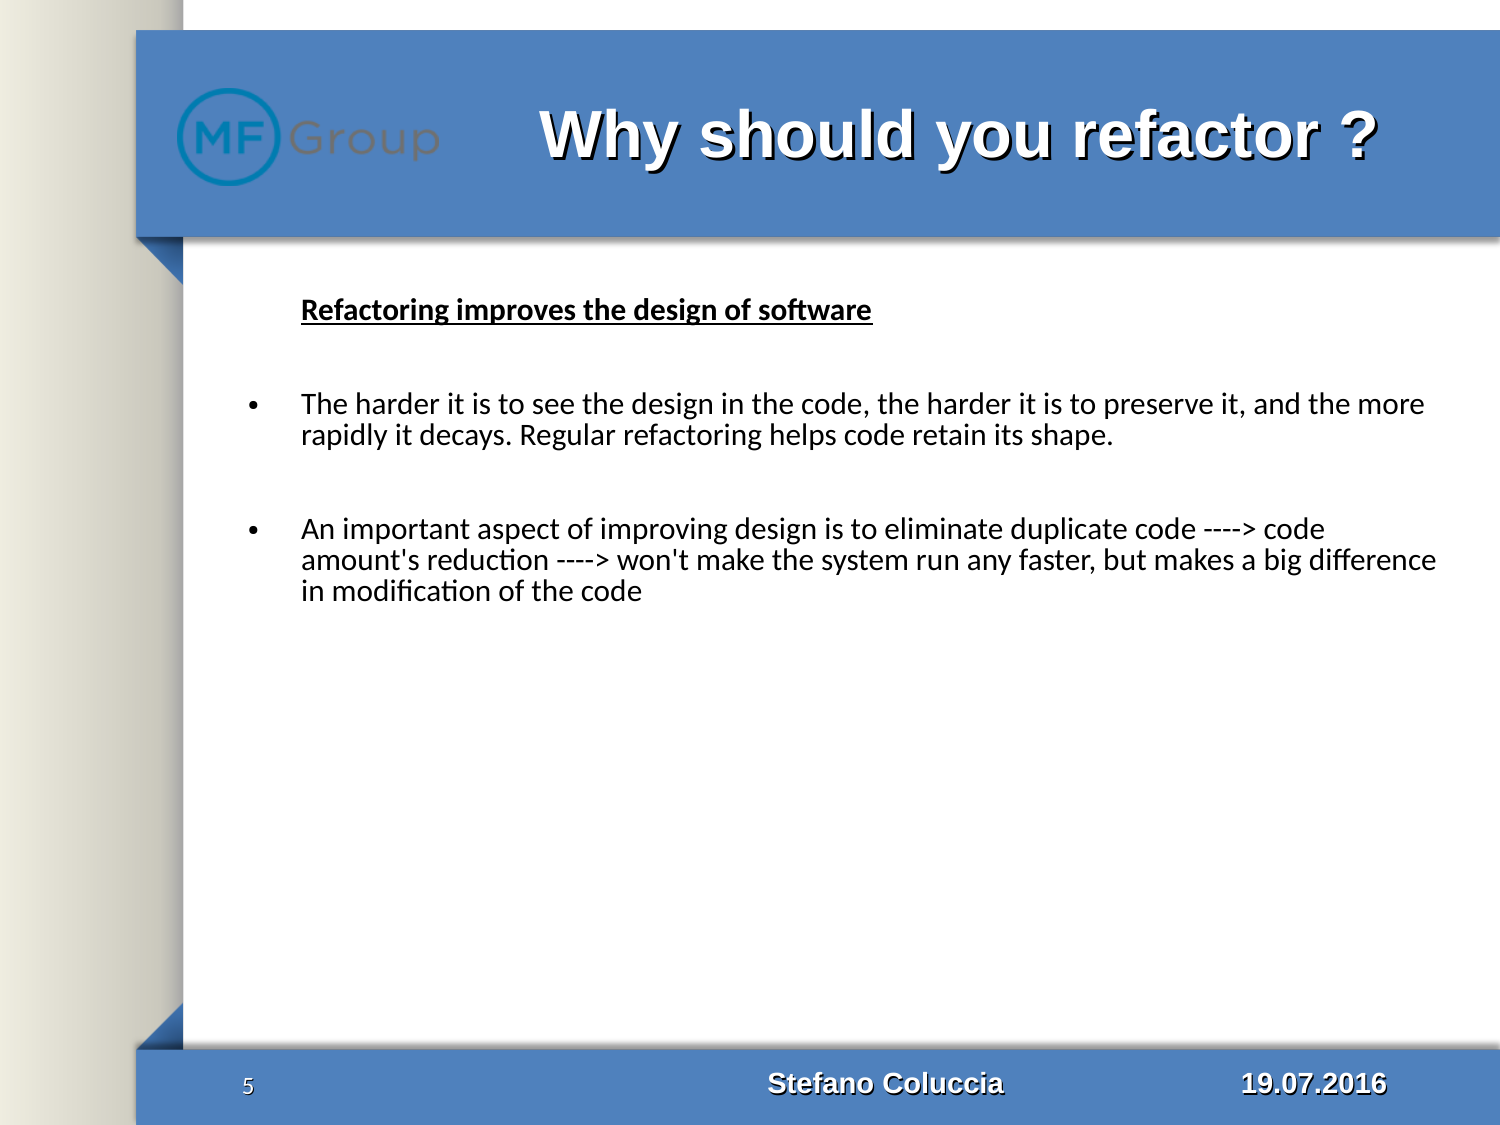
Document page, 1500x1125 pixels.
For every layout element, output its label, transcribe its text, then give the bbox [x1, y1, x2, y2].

picture [0, 0, 1500, 1125]
title Why should you refactor ? [472, 57, 1447, 211]
title 19.07.2016 [1151, 1062, 1477, 1105]
list Refactoring improves the design of software The harder it is to see the design in the code, the harder it is to preserve it, and the more rapidly it decays. Regular refactoring helps code retain its shape. An important aspect of improving design is to eliminate duplicate code ----> code amount's reduction ----> won't make the system run any faster, but makes a big difference in modification of the code [230, 265, 1447, 1009]
title Stefano Coluccia [738, 1062, 1034, 1105]
